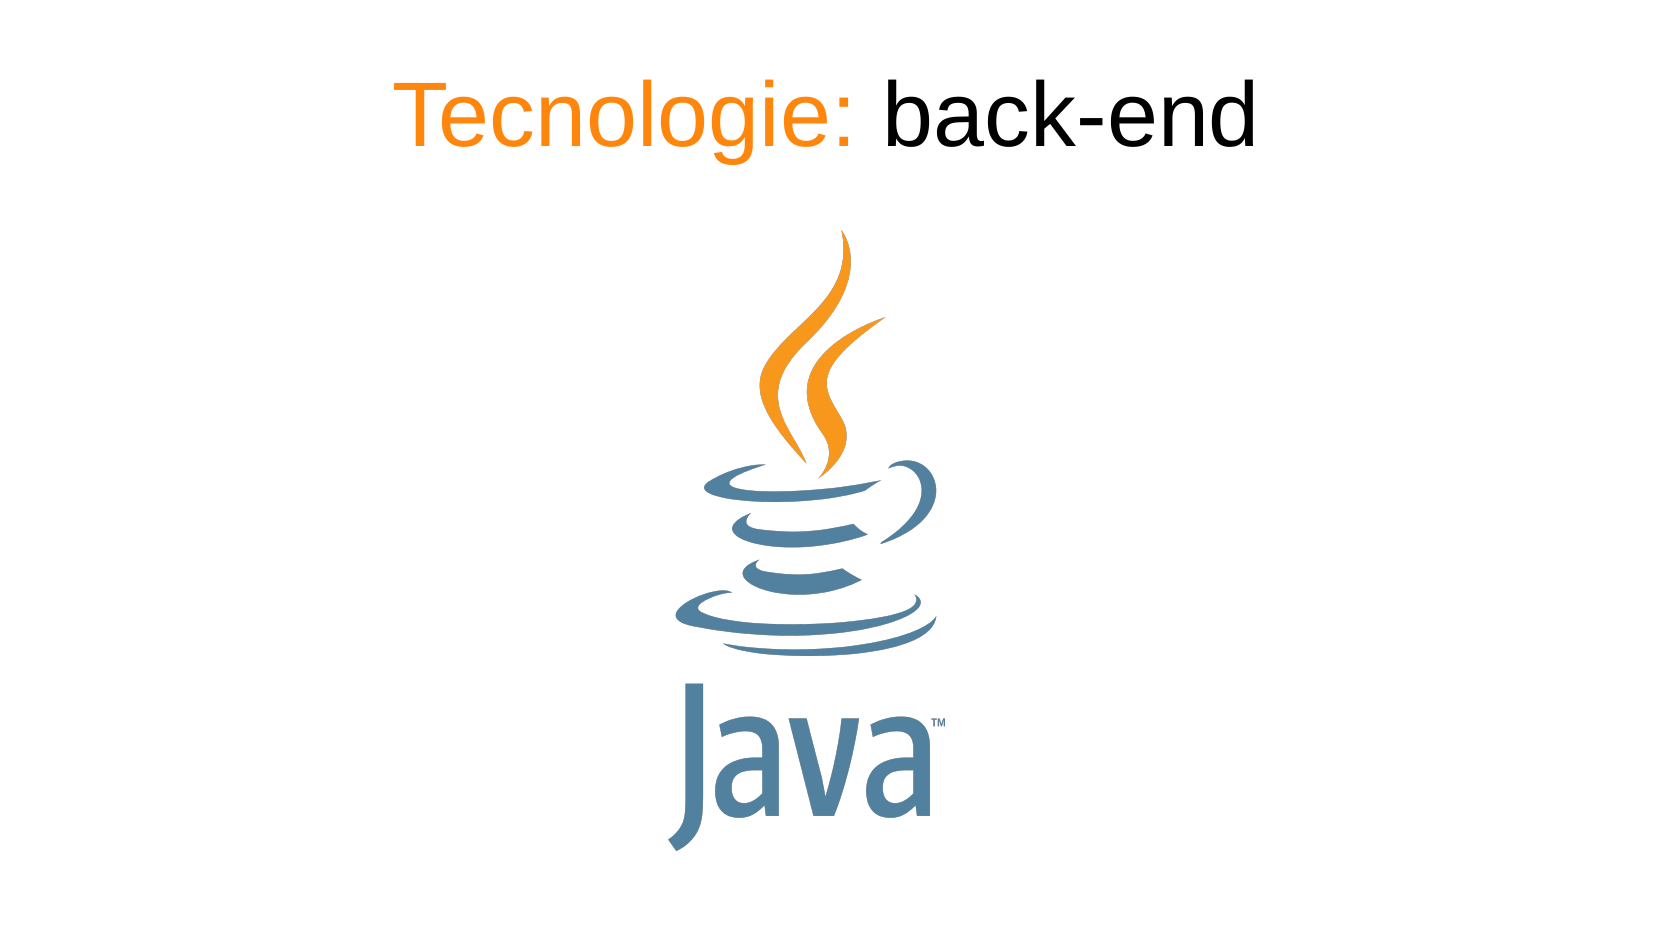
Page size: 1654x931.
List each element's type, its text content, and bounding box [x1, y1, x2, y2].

title Tecnologie: back-end [82, 37, 1571, 193]
picture [668, 230, 945, 851]
